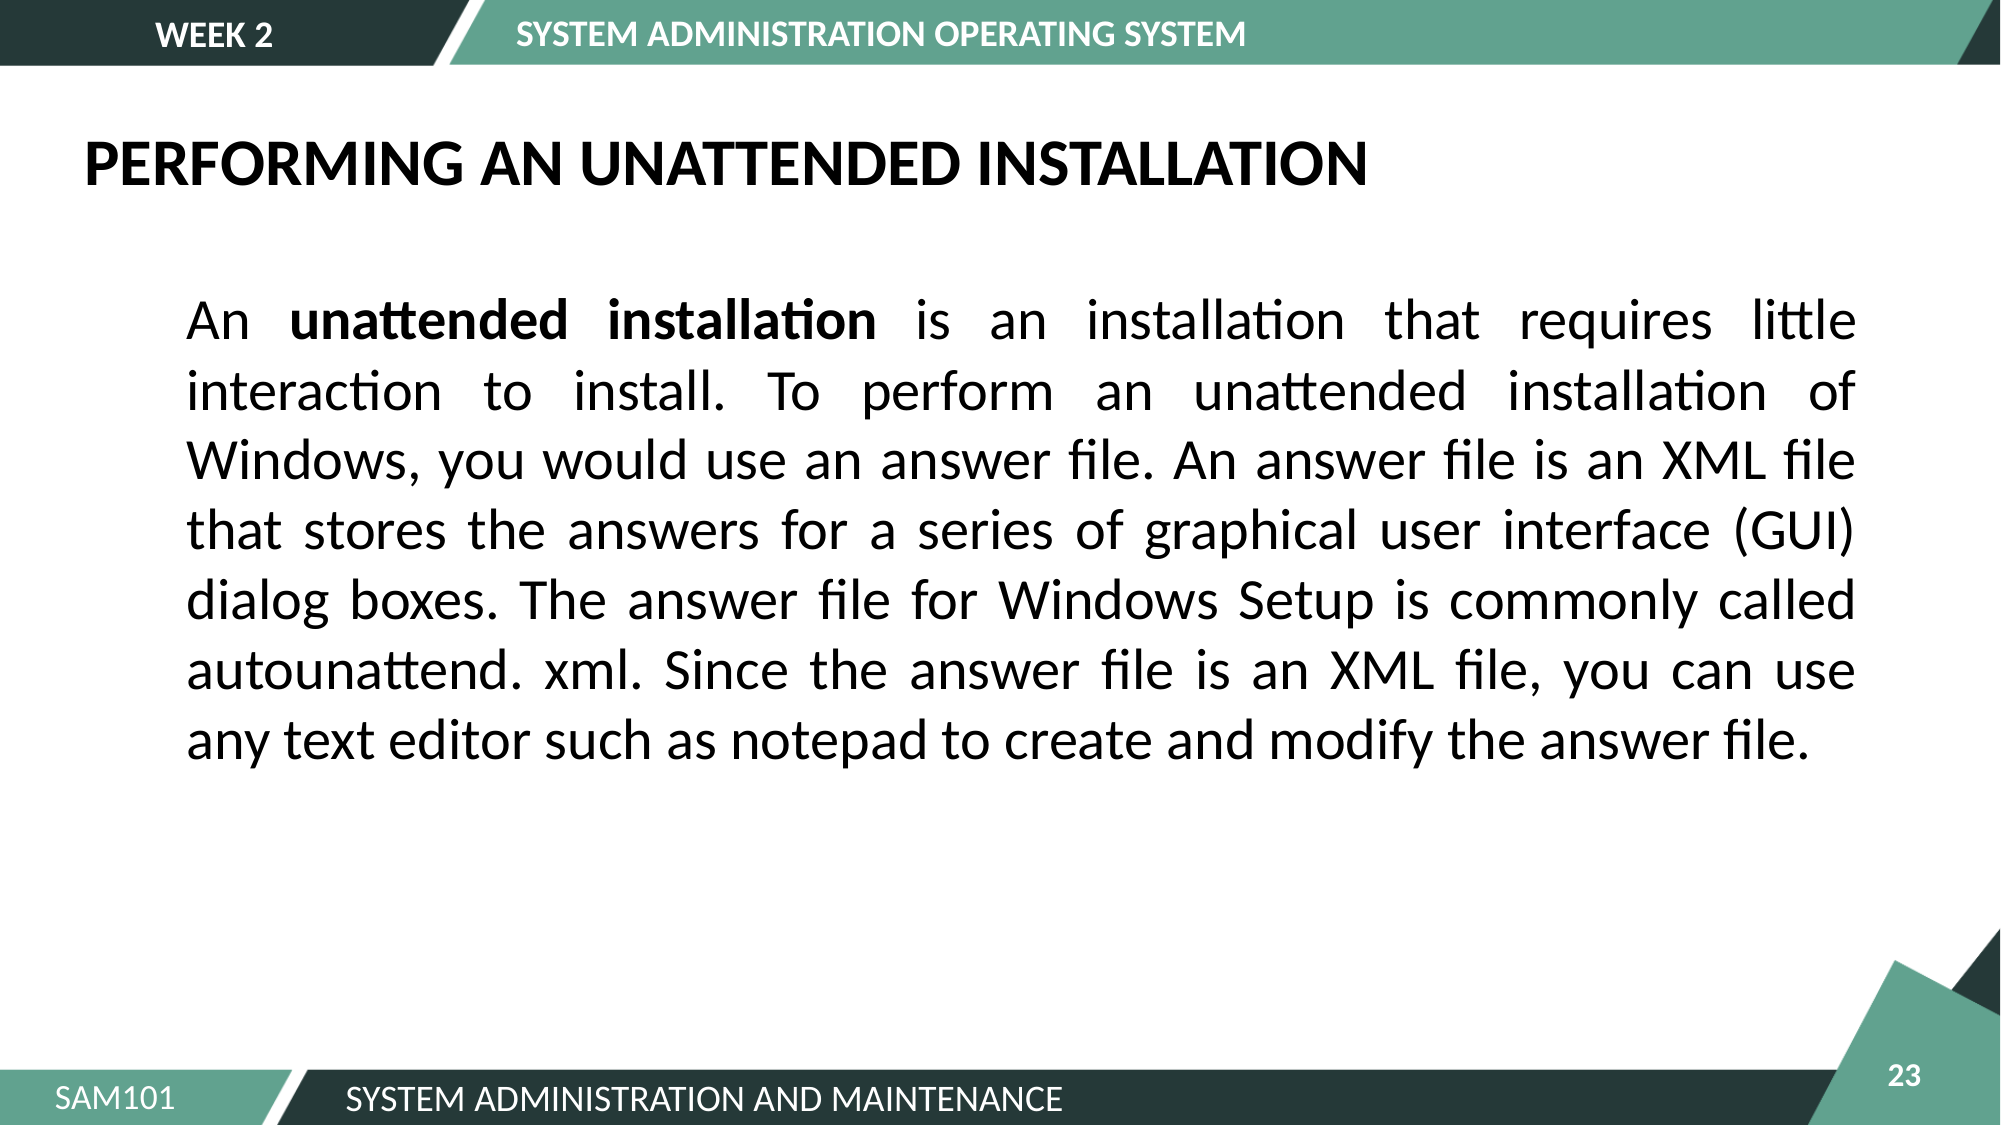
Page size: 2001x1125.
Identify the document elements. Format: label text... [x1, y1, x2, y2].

slide_number <number> [1486, 1042, 1937, 1103]
text_box WEEK 2 [98, 2, 331, 63]
text_box SYSTEM ADMINISTRATION OPERATING SYSTEM [501, 1, 1937, 62]
picture [0, 0, 2001, 1125]
text_box SYSTEM ADMINISTRATION AND MAINTENANCE [330, 1066, 1332, 1125]
text_box PERFORMING AN UNATTENDED INSTALLATION [69, 112, 1931, 215]
text_box SAM101 [39, 1066, 233, 1125]
text_box An unattended installation is an installation that requires little interaction to install. To perform an unattended installation of Windows, you would use an answer file. An answer file is an XML file that stores the answers for a series of graphical user interface (GUI) dialog boxes. The answer file for Windows Setup is commonly called autounattend. xml. Since the answer file is an XML file, you can use any text editor such as notepad to create and modify the answer file. [171, 266, 1873, 787]
